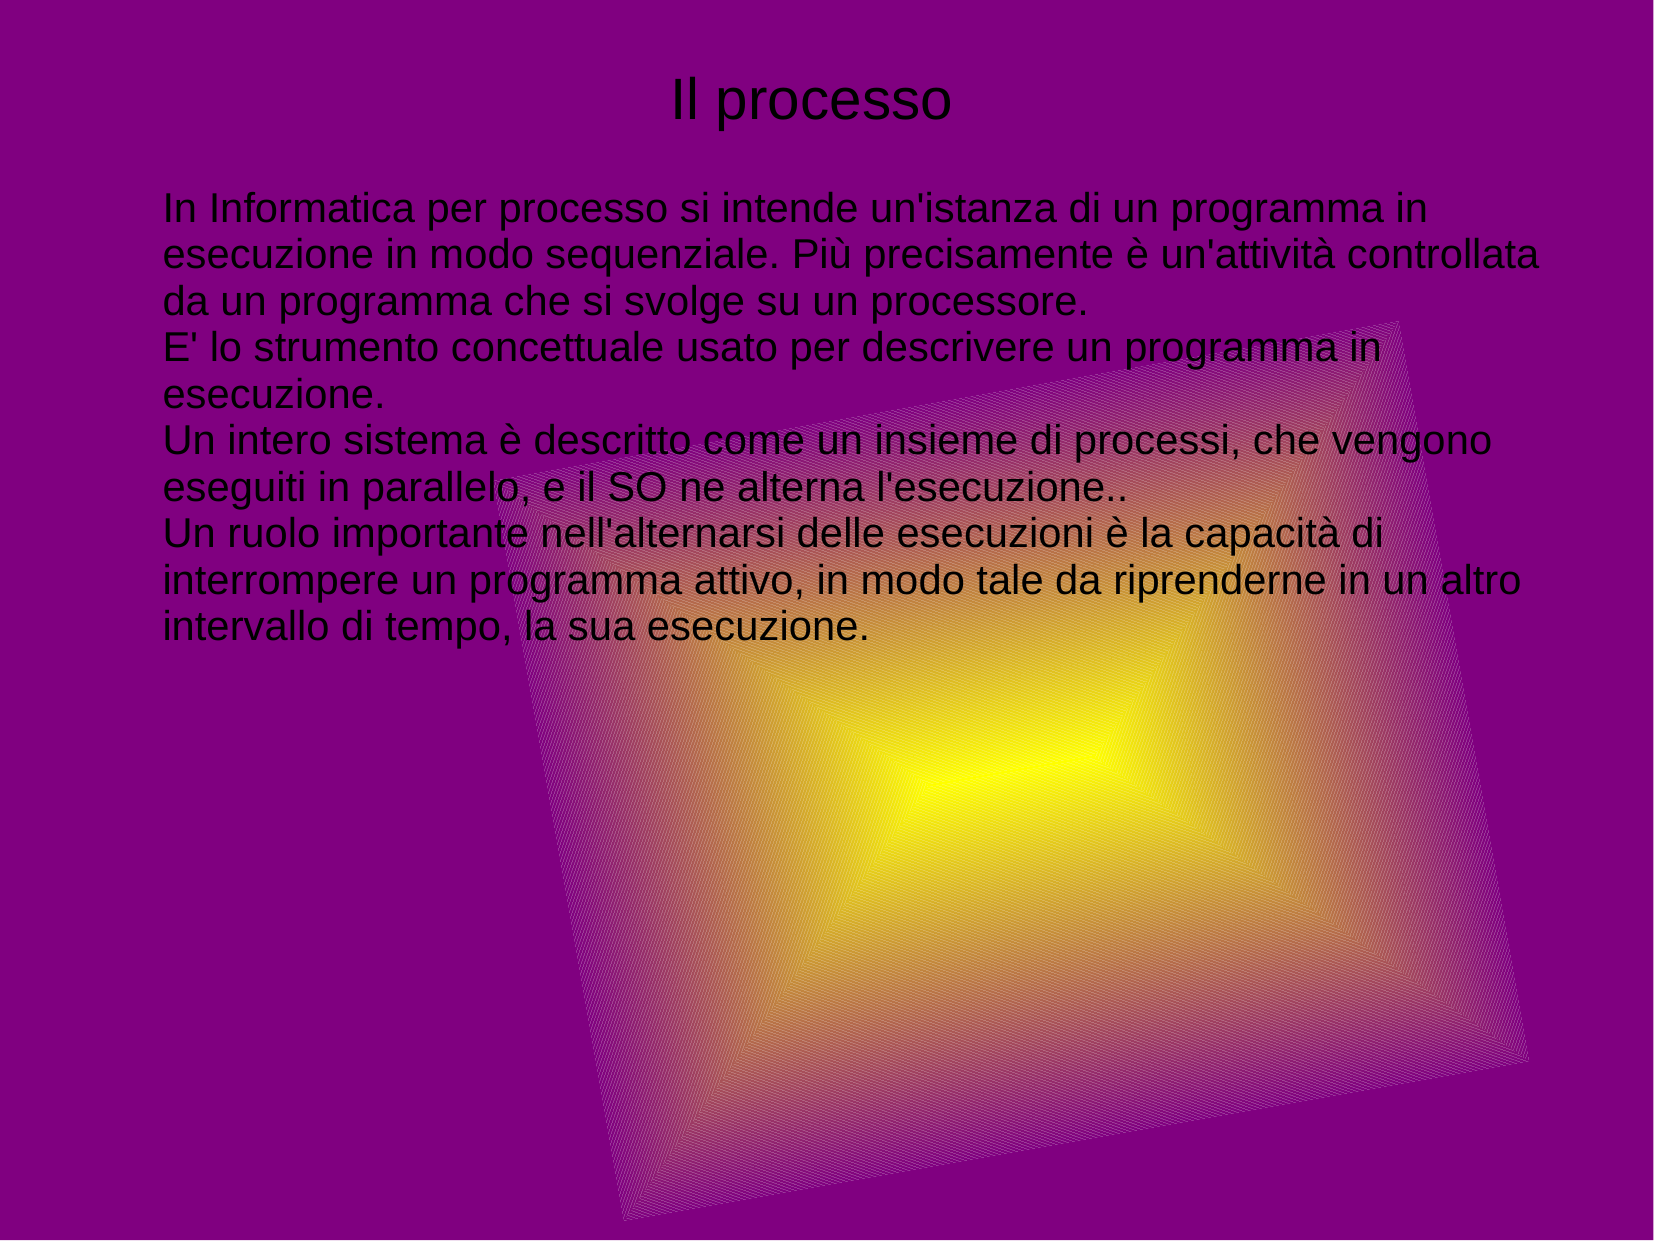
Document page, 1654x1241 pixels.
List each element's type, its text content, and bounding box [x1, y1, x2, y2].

text_box Il processo [324, 59, 1300, 139]
text_box In Informatica per processo si intende un'istanza di un programma in esecuzione in modo sequenziale. Più precisamente è un'attività controllata da un programma che si svolge su un processore. E' lo strumento concettuale usato per descrivere un programma in esecuzione. Un intero sistema è descritto come un insieme di processi, che vengono eseguiti in parallelo, e il SO ne alterna l'esecuzione.. Un ruolo importante nell'alternarsi delle esecuzioni è la capacità di interrompere un programma attivo, in modo tale da riprenderne in un altro intervallo di tempo, la sua esecuzione. [147, 177, 1565, 657]
